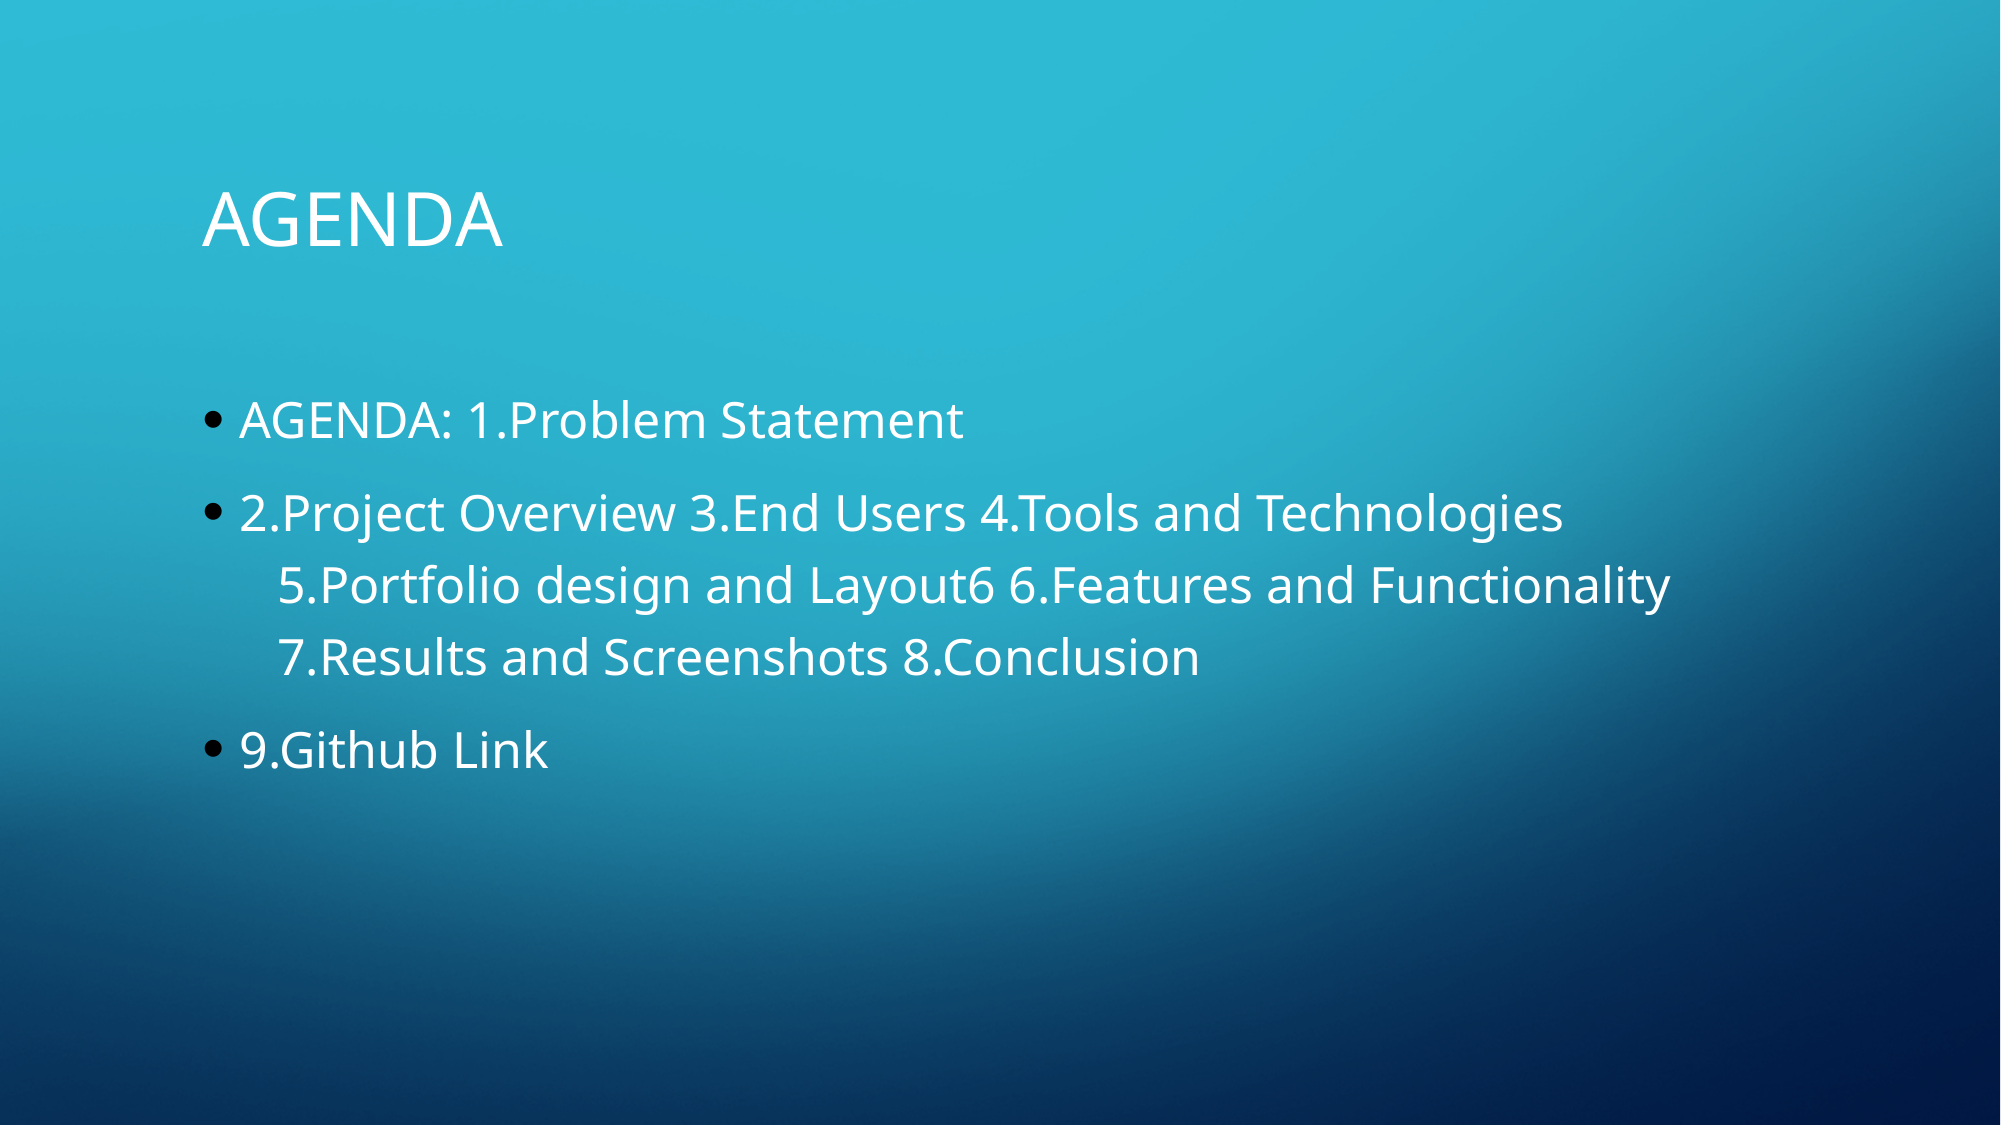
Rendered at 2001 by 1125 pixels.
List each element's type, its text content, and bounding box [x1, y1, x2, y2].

list AGENDA: 1.Problem Statement 2.Project Overview 3.End Users 4.Tools and Technologies 5.Portfolio design and Layout6 6.Features and Functionality 7.Results and Screenshots 8.Conclusion 9.Github Link [187, 369, 1813, 951]
title Agenda [187, 101, 1813, 344]
